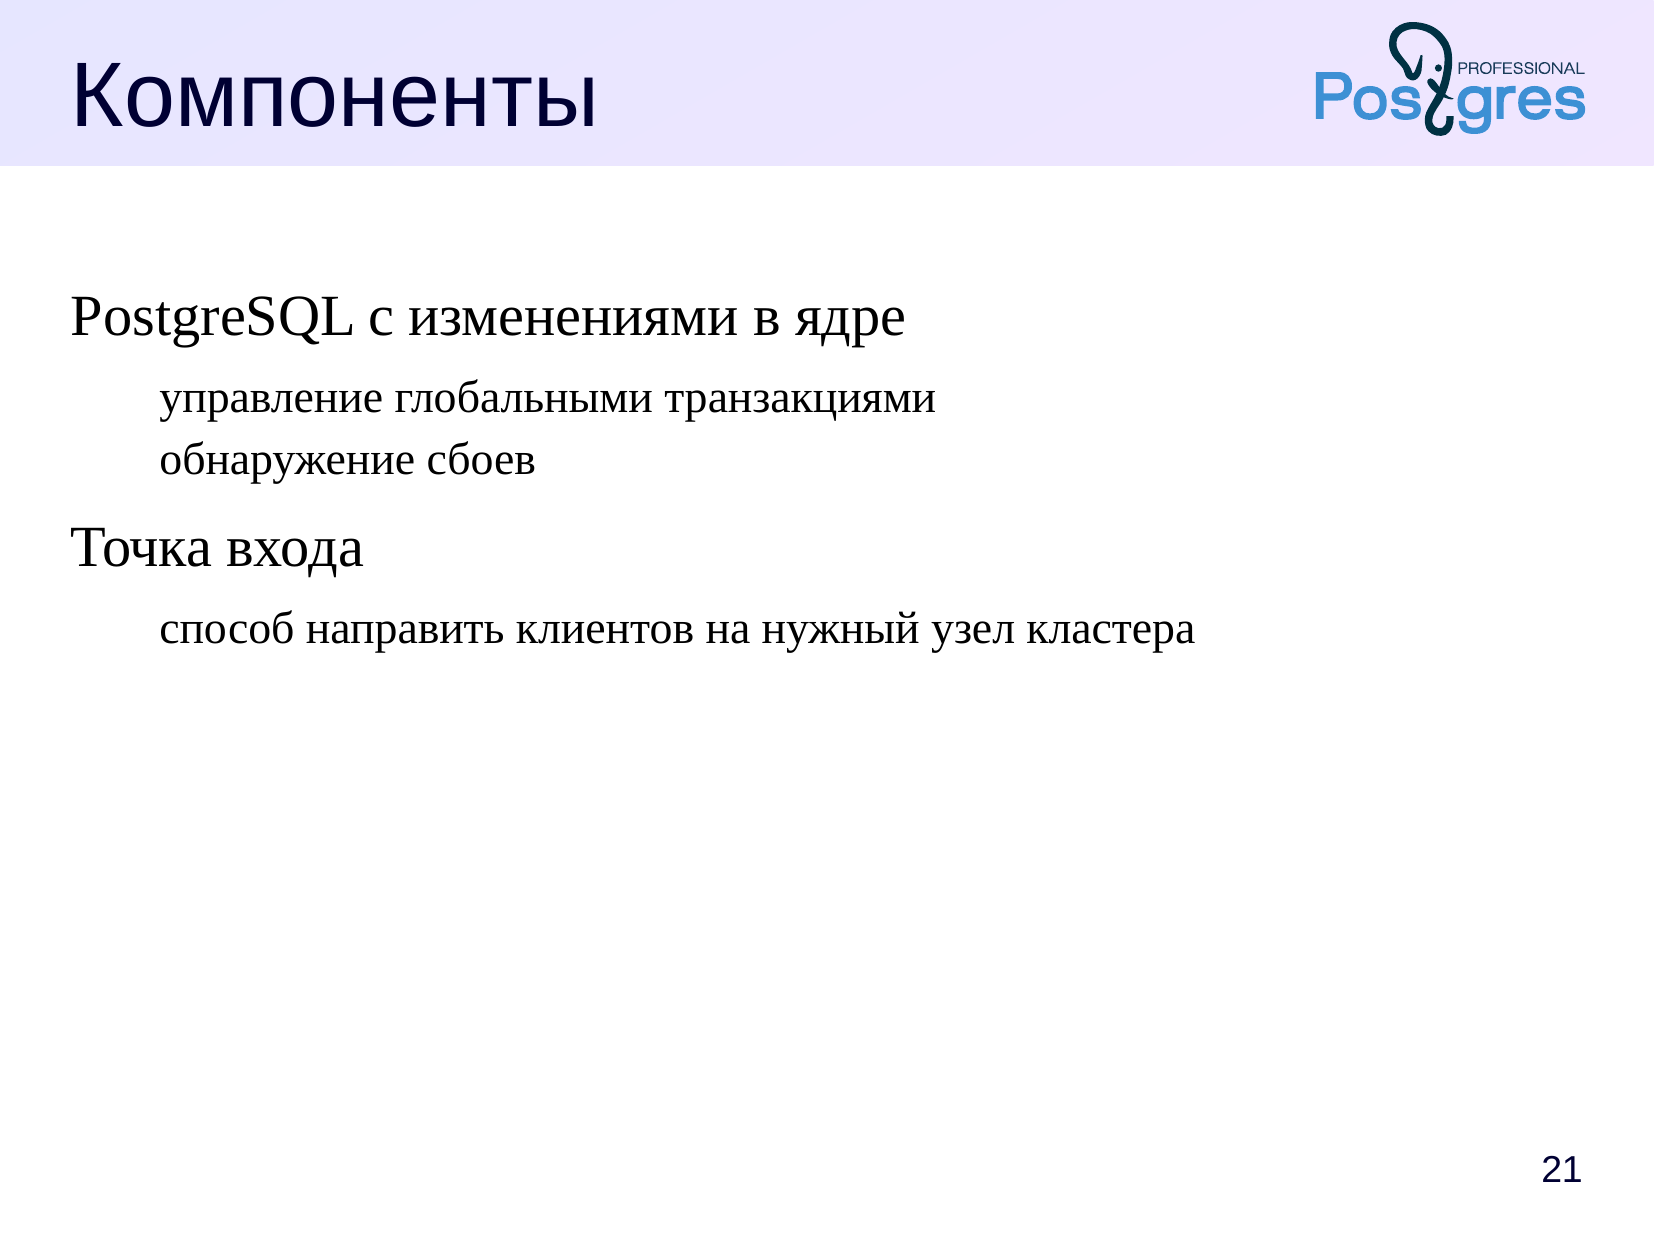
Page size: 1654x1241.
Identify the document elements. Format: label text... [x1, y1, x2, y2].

title Компоненты [70, 43, 1241, 147]
list PostgreSQL с изменениями в ядре управление глобальными транзакциями обнаружение сбоев Точка входа способ направить клиентов на нужный узел кластера [70, 283, 1583, 1141]
